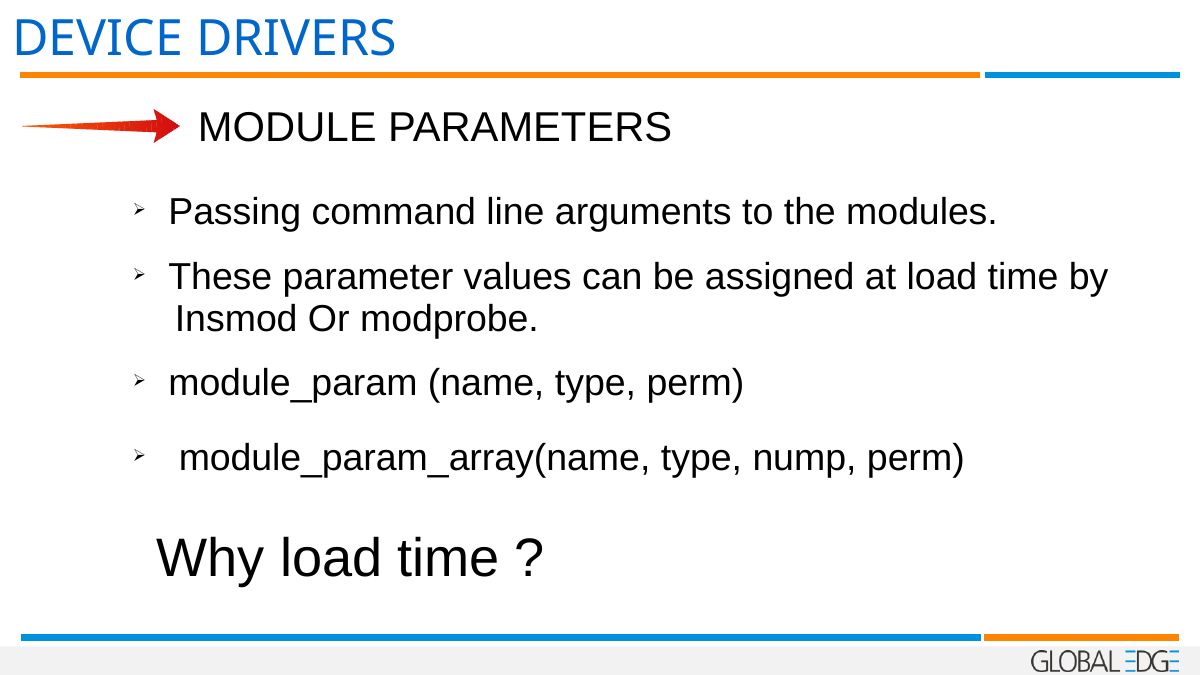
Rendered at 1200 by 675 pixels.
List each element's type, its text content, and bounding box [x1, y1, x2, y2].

text_box MODULE PARAMETERS [183, 96, 1022, 159]
text_box Passing command line arguments to the modules. [118, 183, 1052, 240]
text_box Why load time ? [141, 519, 1063, 596]
picture [19, 106, 184, 146]
text_box module_param (name, type, perm) [118, 354, 1134, 412]
text_box These parameter values can be assigned at load time by Insmod Or modprobe. [118, 248, 1141, 347]
title DEVICE DRIVERS [12, 6, 1088, 66]
picture [1031, 650, 1179, 672]
text_box module_param_array(name, type, nump, perm) [118, 428, 1052, 486]
